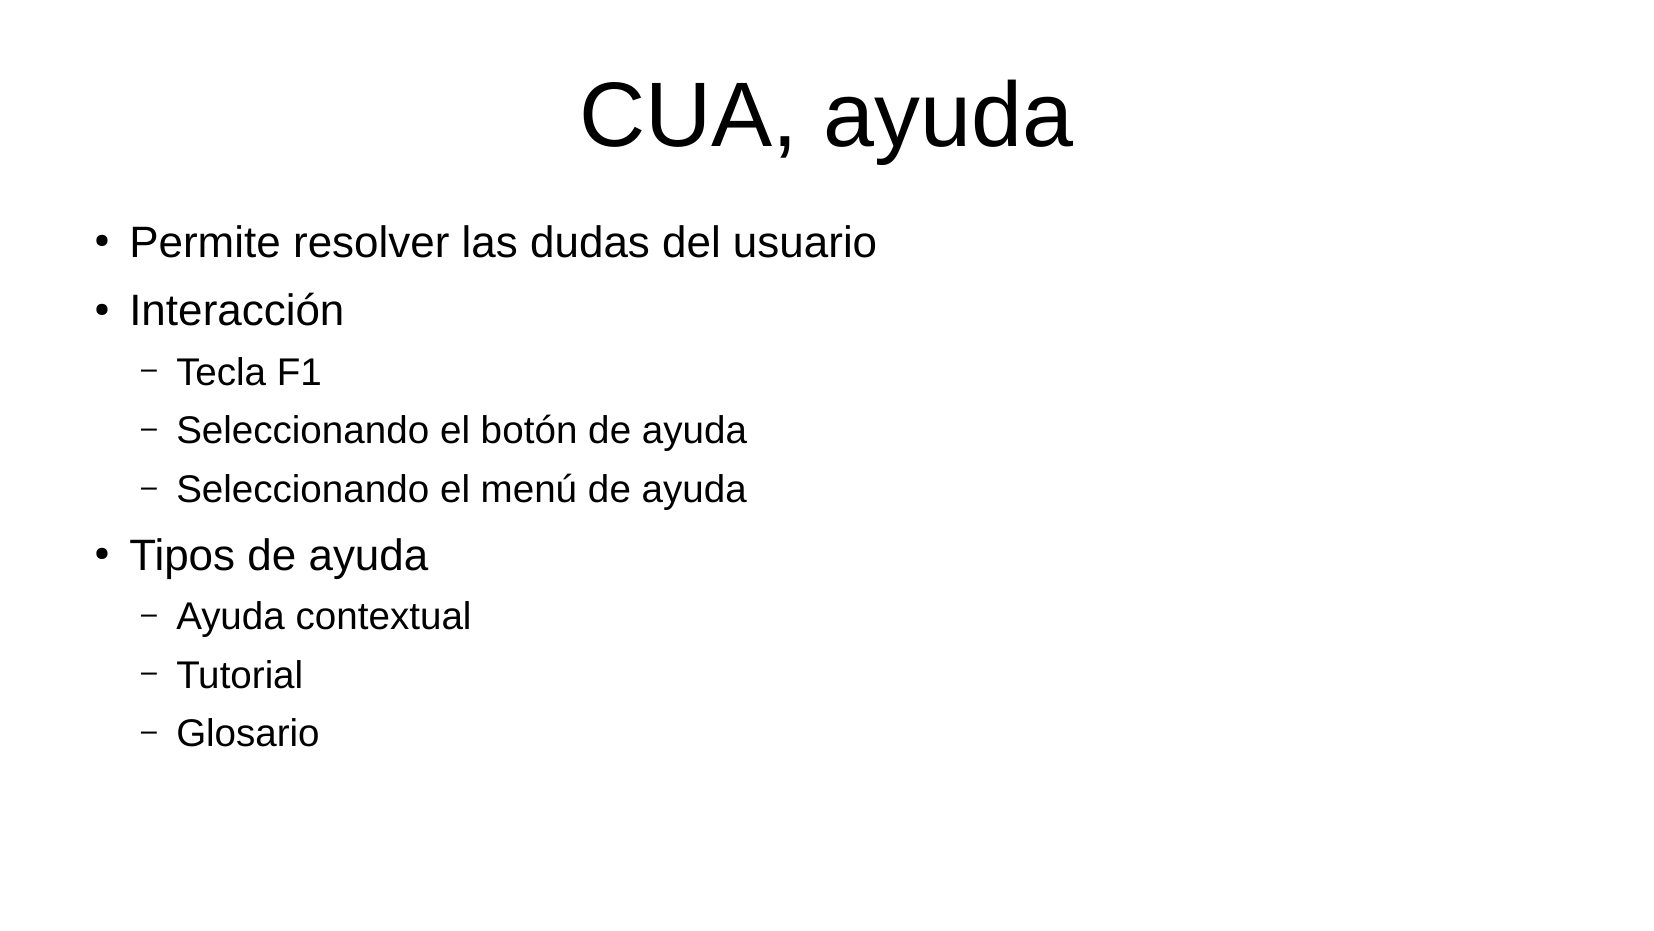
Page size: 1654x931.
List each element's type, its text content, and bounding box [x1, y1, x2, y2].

list Permite resolver las dudas del usuario Interacción Tecla F1 Seleccionando el botón de ayuda Seleccionando el menú de ayuda Tipos de ayuda Ayuda contextual Tutorial Glosario [82, 217, 1571, 758]
title CUA, ayuda [82, 37, 1571, 193]
